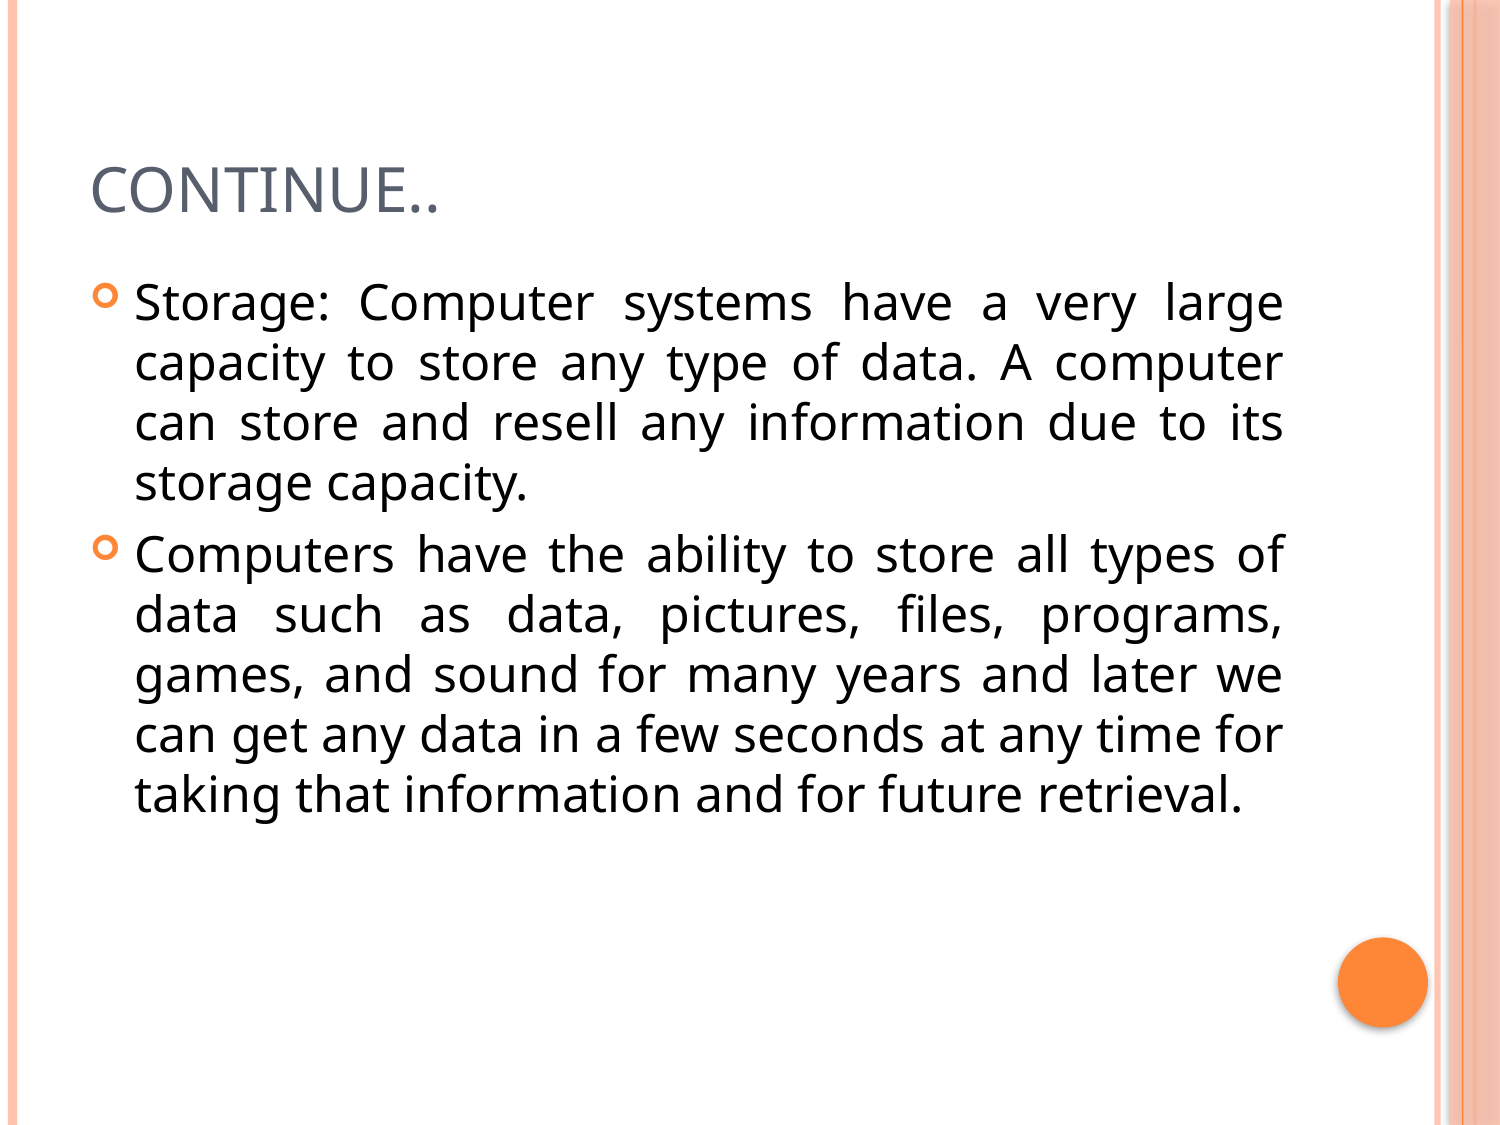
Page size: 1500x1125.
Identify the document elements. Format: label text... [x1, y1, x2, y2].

list Storage: Computer systems have a very large capacity to store any type of data. A computer can store and resell any information due to its storage capacity. Computers have the ability to store all types of data such as data, pictures, files, programs, games, and sound for many years and later we can get any data in a few seconds at any time for taking that information and for future retrieval. [75, 262, 1300, 1062]
title Continue.. [75, 45, 1300, 233]
